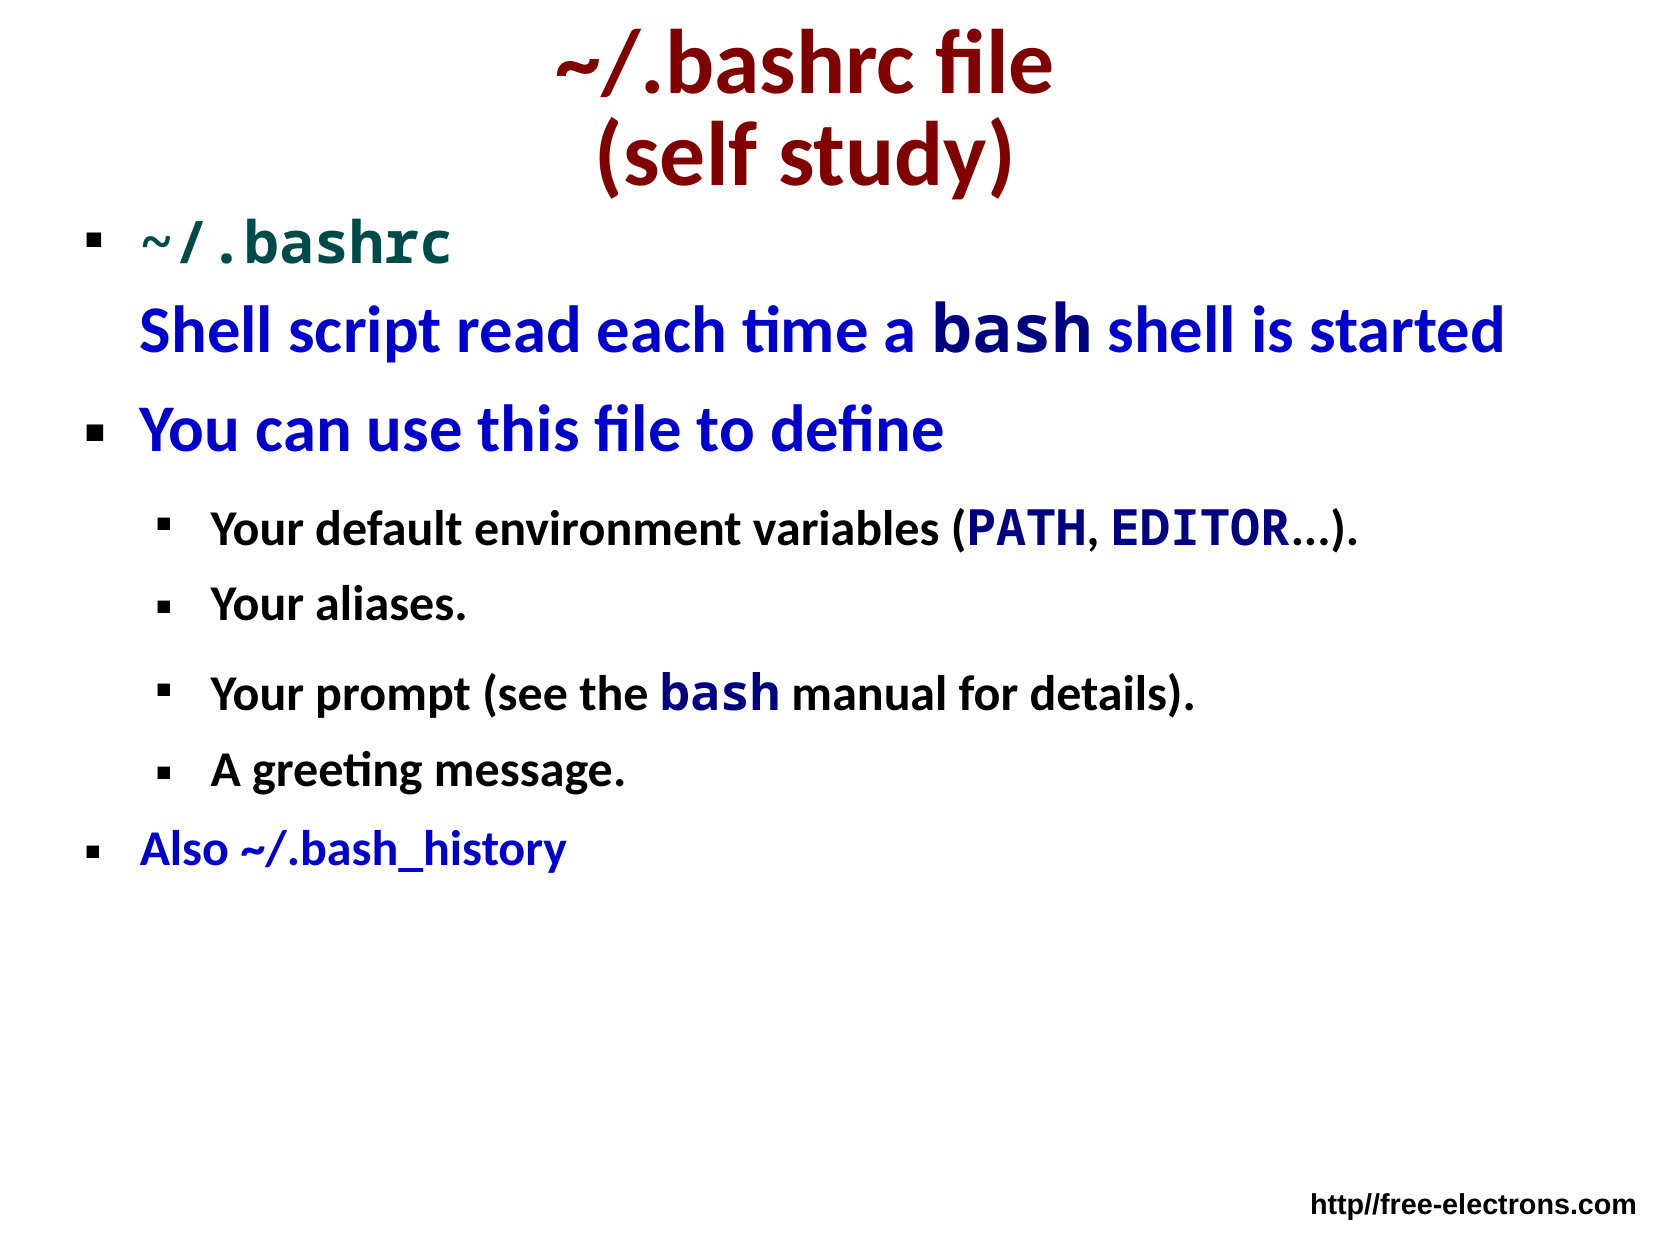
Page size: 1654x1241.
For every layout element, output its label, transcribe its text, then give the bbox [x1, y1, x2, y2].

title ~/.bashrc file (self study) [60, 24, 1551, 208]
text_box http//free-electrons.com [1287, 1181, 1653, 1241]
list ~/.bashrc Shell script read each time a bash shell is started You can use this file to define Your default environment variables (PATH, EDITOR...). Your aliases. Your prompt (see the bash manual for details). A greeting message. Also ~/.bash_history [68, 201, 1592, 1118]
